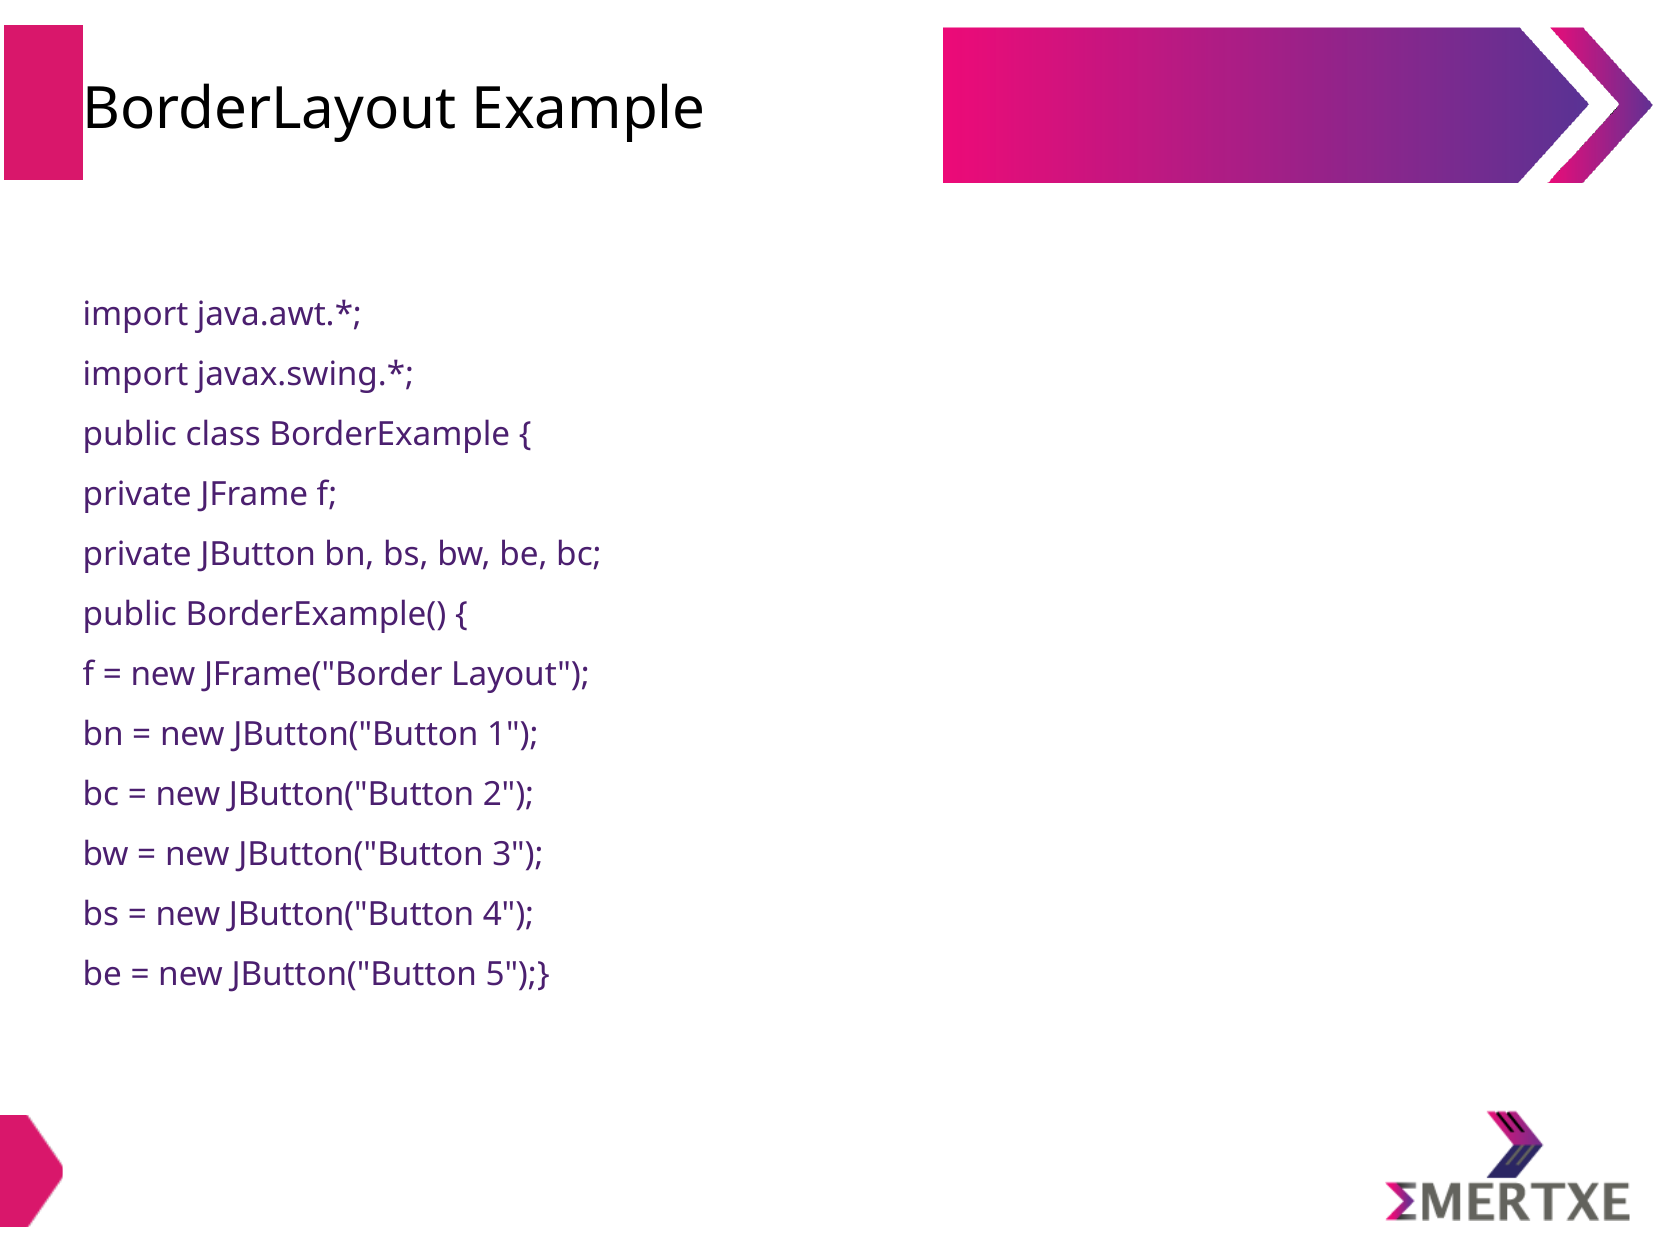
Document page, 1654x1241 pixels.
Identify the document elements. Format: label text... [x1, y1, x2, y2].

picture [1571, 27, 1653, 183]
title BorderLayout Example [82, 2, 1571, 210]
list import java.awt.*; import javax.swing.*; public class BorderExample { private JFrame f; private JButton bn, bs, bw, be, bc; public BorderExample() { f = new JFrame("Border Layout"); bn = new JButton("Button 1"); bc = new JButton("Button 2"); bw = new JButton("Button 3"); bs = new JButton("Button 4"); be = new JButton("Button 5");} [82, 290, 1571, 1010]
picture [1385, 1107, 1631, 1221]
